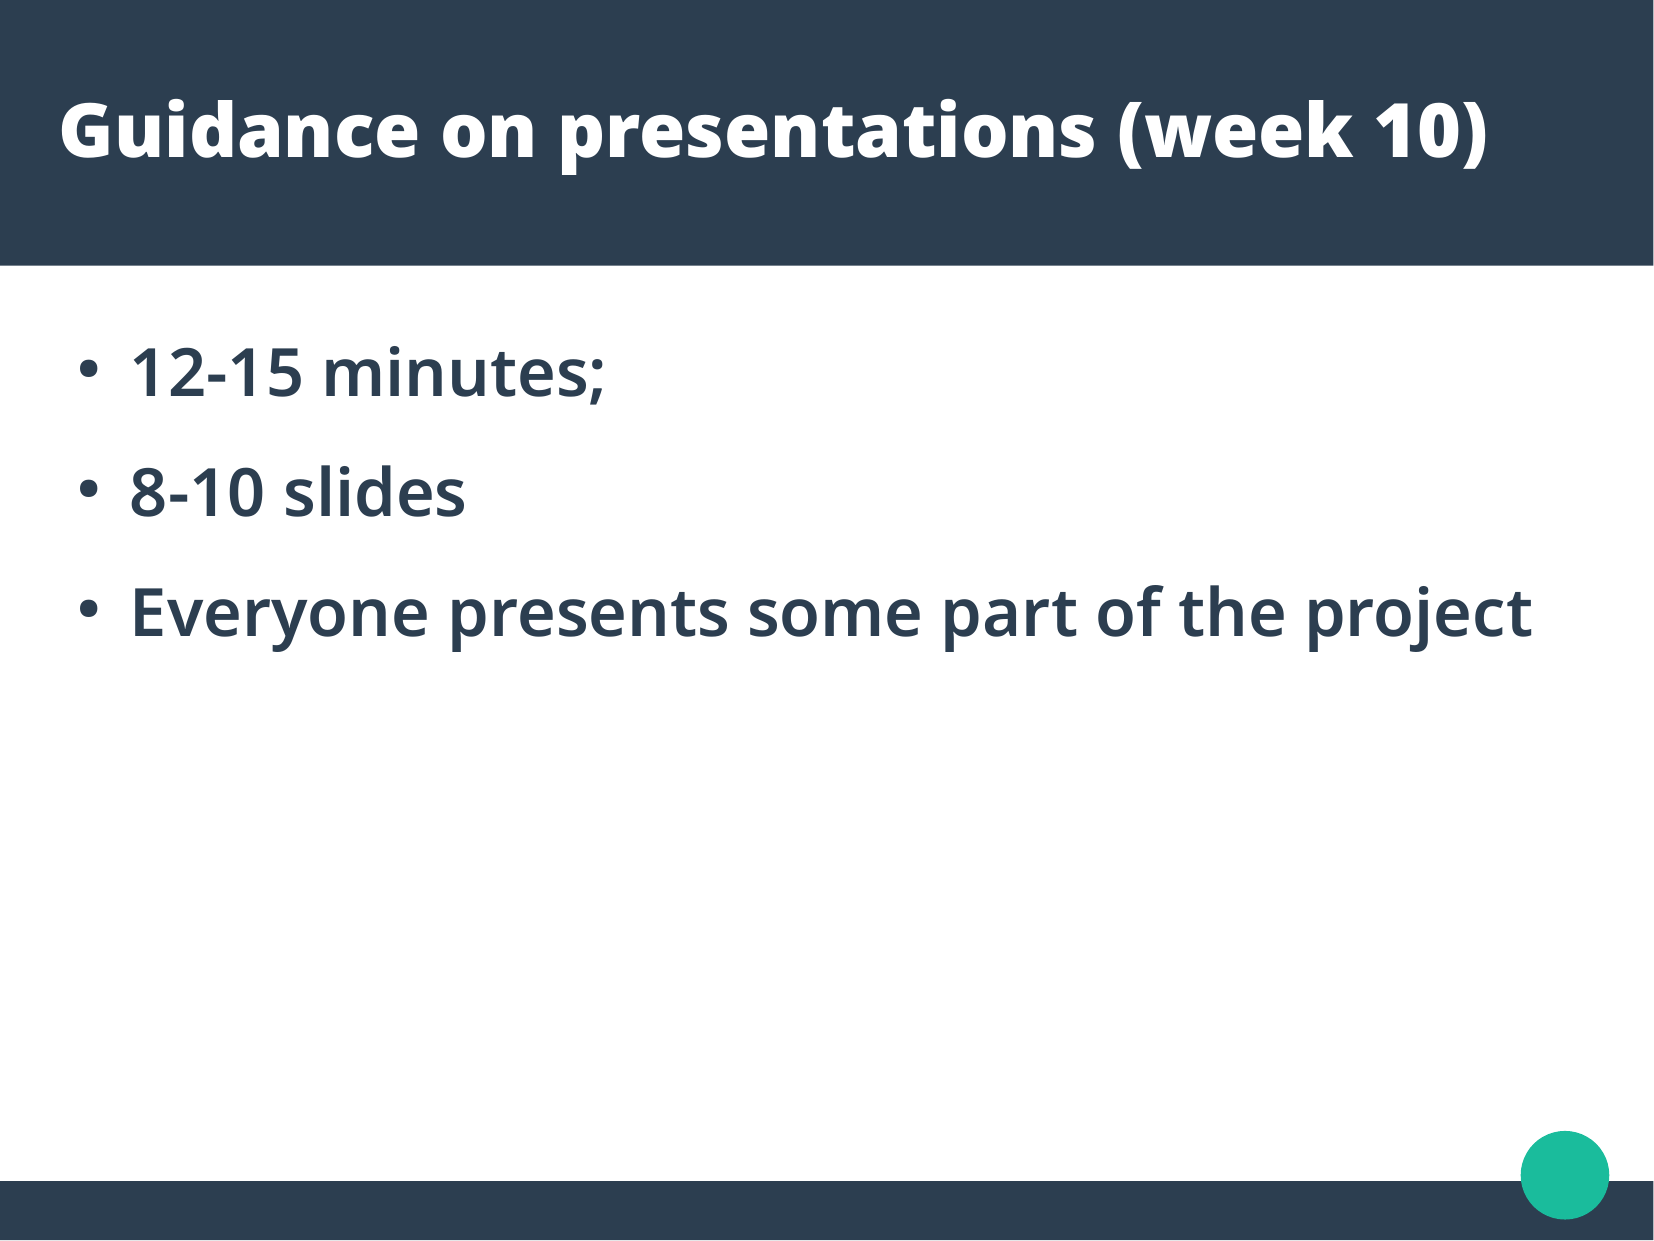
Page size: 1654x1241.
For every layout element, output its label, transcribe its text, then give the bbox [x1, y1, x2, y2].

title Guidance on presentations (week 10) [59, 49, 1595, 207]
list 12-15 minutes; 8-10 slides Everyone presents some part of the project [59, 324, 1595, 1152]
